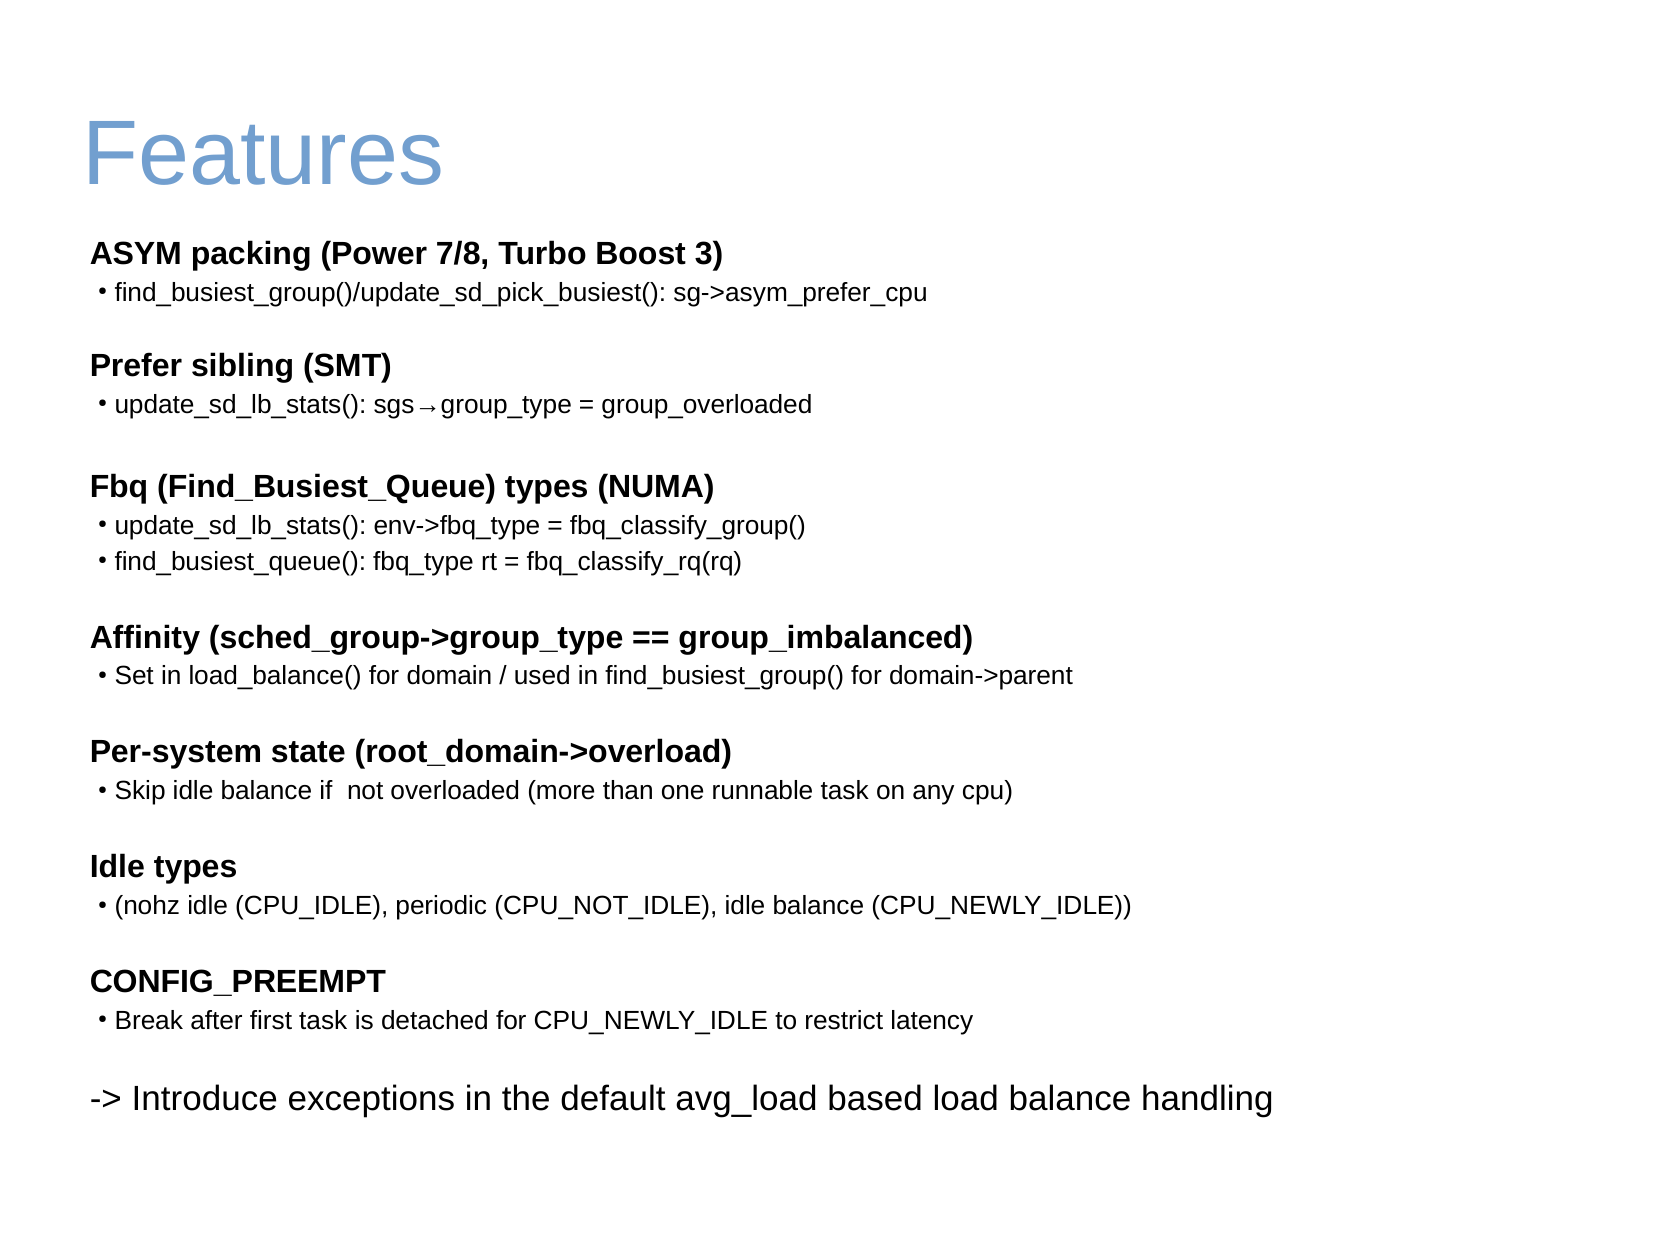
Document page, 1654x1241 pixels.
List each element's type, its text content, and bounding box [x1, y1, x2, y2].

title Features [82, 49, 1571, 257]
list ASYM packing (Power 7/8, Turbo Boost 3) find_busiest_group()/update_sd_pick_busiest(): sg->asym_prefer_cpu Prefer sibling (SMT) update_sd_lb_stats(): sgs→group_type = group_overloaded Fbq (Find_Busiest_Queue) types (NUMA) update_sd_lb_stats(): env->fbq_type = fbq_classify_group() find_busiest_queue(): fbq_type rt = fbq_classify_rq(rq) Affinity (sched_group->group_type == group_imbalanced) Set in load_balance() for domain / used in find_busiest_group() for domain->parent Per-system state (root_domain->overload) Skip idle balance if not overloaded (more than one runnable task on any cpu) Idle types (nohz idle (CPU_IDLE), periodic (CPU_NOT_IDLE), idle balance (CPU_NEWLY_IDLE)) CONFIG_PREEMPT Break after first task is detached for CPU_NEWLY_IDLE to restrict latency -> Introduce exceptions in the default avg_load based load balance handling [40, 235, 1517, 1140]
